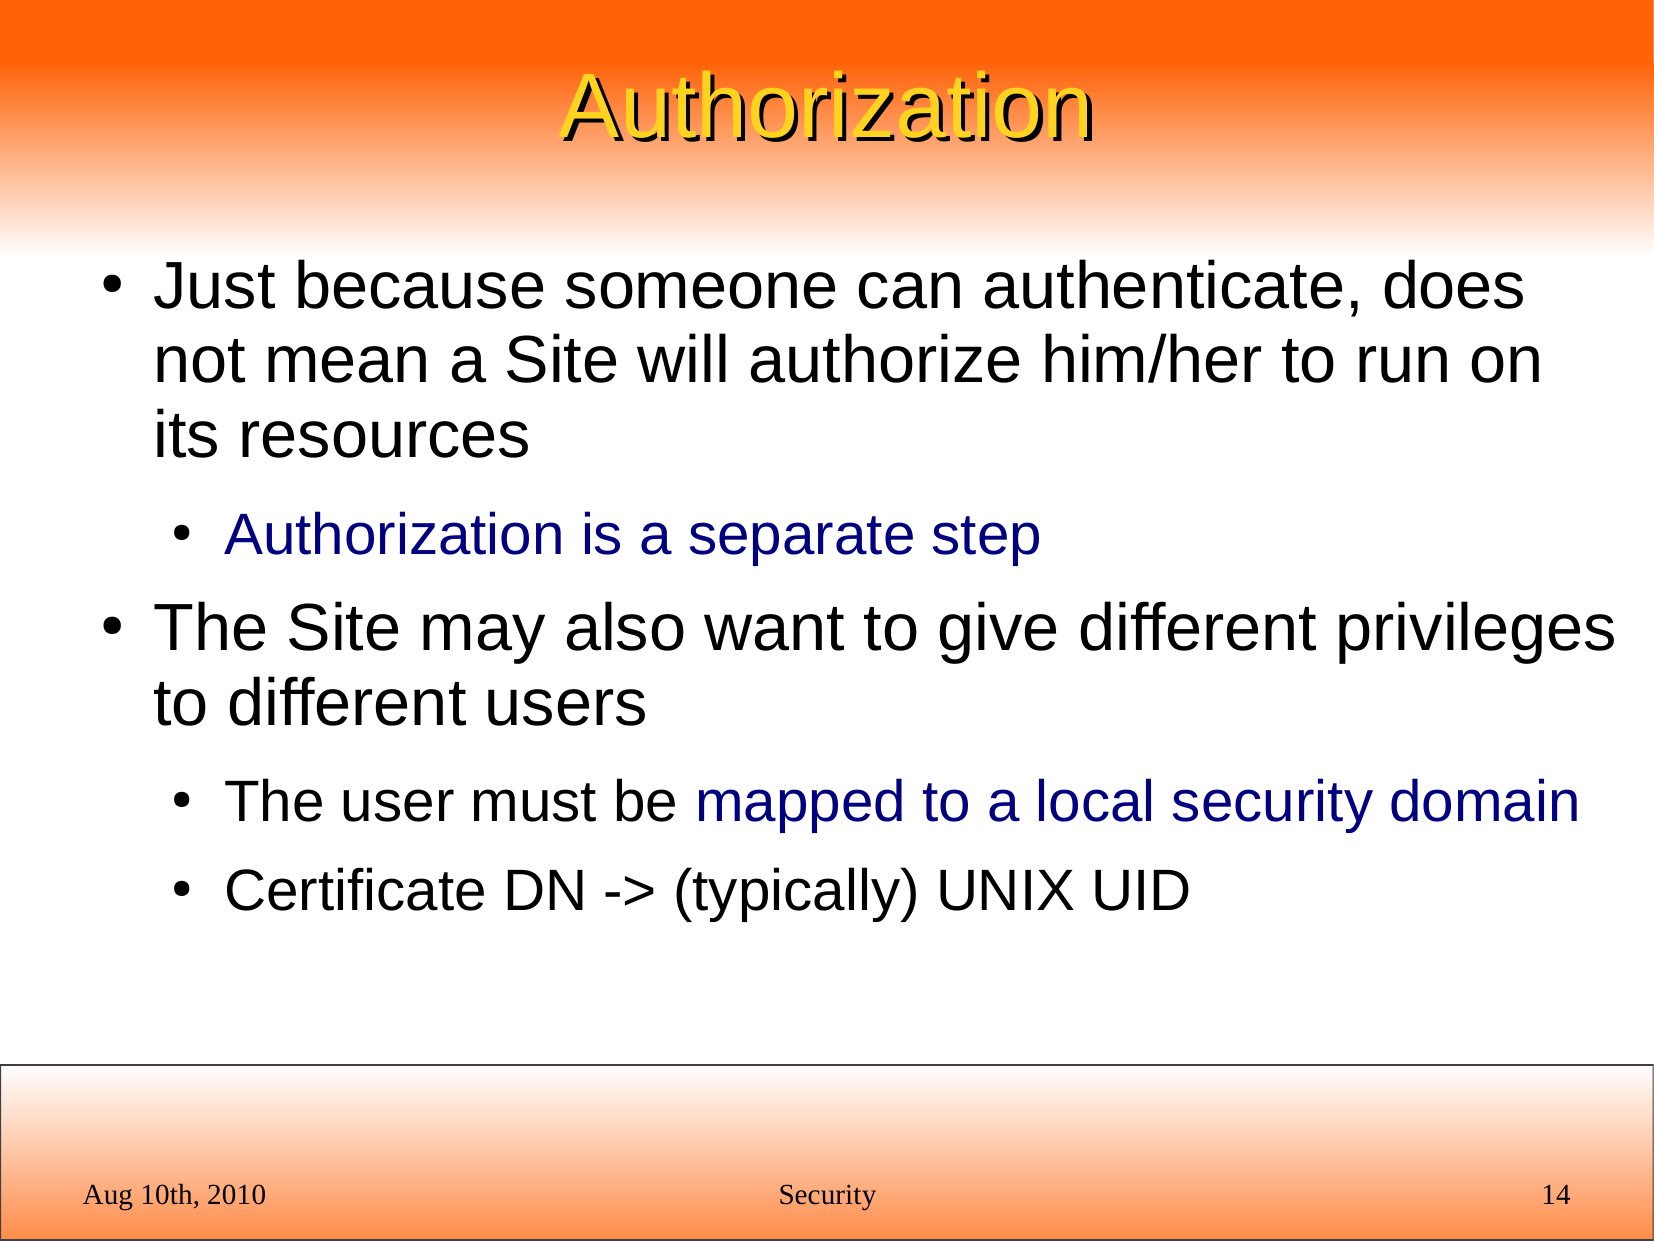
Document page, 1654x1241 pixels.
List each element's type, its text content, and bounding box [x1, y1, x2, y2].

list Just because someone can authenticate, does not mean a Site will authorize him/her to run on its resources Authorization is a separate step The Site may also want to give different privileges to different users The user must be mapped to a local security domain Certificate DN -> (typically) UNIX UID [82, 247, 1620, 1109]
title Authorization [82, 2, 1571, 210]
